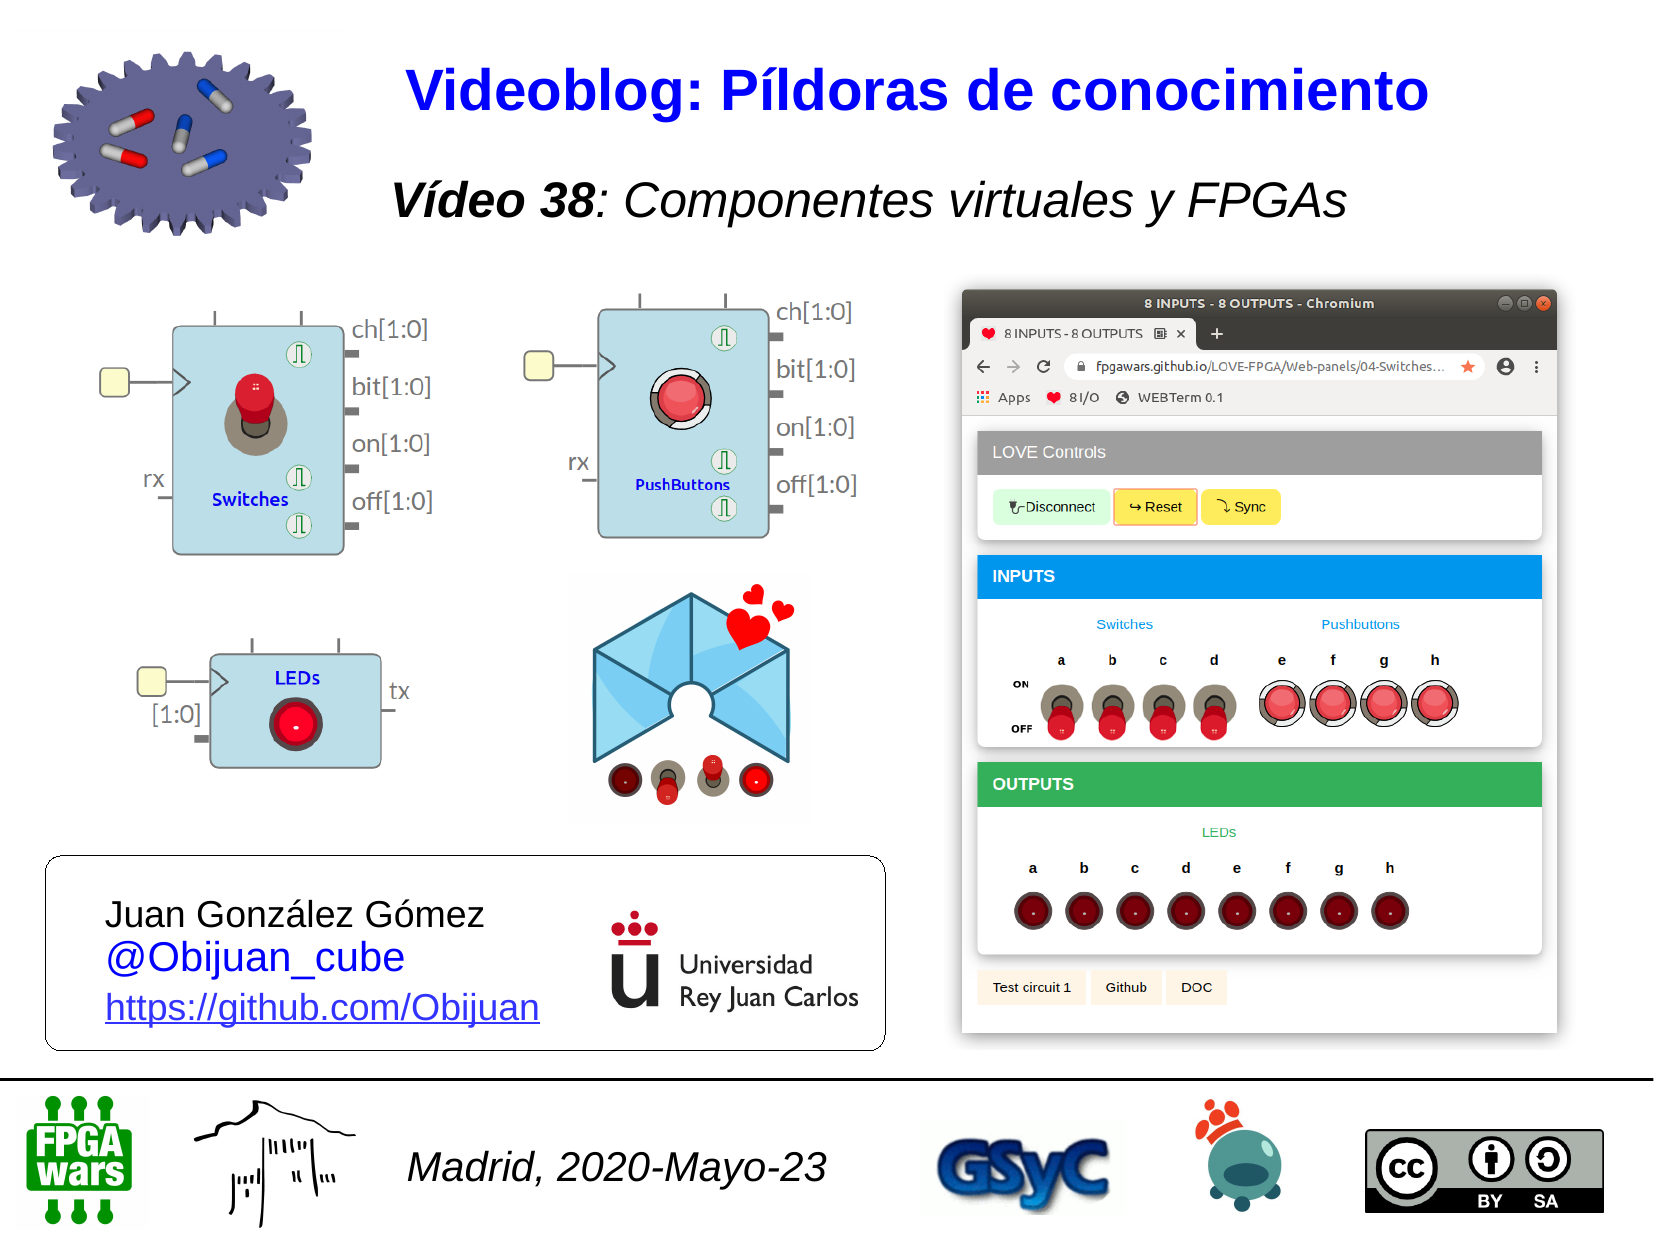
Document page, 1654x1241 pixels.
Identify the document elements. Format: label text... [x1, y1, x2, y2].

picture [15, 28, 449, 570]
picture [919, 1120, 1126, 1215]
text_box Vídeo 38: Componentes virtuales y FPGAs [390, 144, 1516, 256]
text_box Madrid, 2020-Mayo-23 [376, 1120, 857, 1214]
text_box https://github.com/Obijuan [90, 978, 556, 1036]
picture [15, 1095, 150, 1230]
picture [127, 614, 420, 784]
picture [1365, 1120, 1604, 1221]
picture [180, 1089, 376, 1241]
picture [944, 274, 1576, 1050]
text_box @Obijuan_cube [90, 926, 451, 1002]
picture [1180, 1099, 1306, 1215]
picture [506, 265, 885, 555]
text_box [45, 855, 886, 1051]
text_box Juan González Gómez [90, 885, 601, 946]
title Videoblog: Píldoras de conocimiento [405, 15, 1456, 144]
picture [569, 574, 810, 825]
picture [595, 900, 871, 1021]
